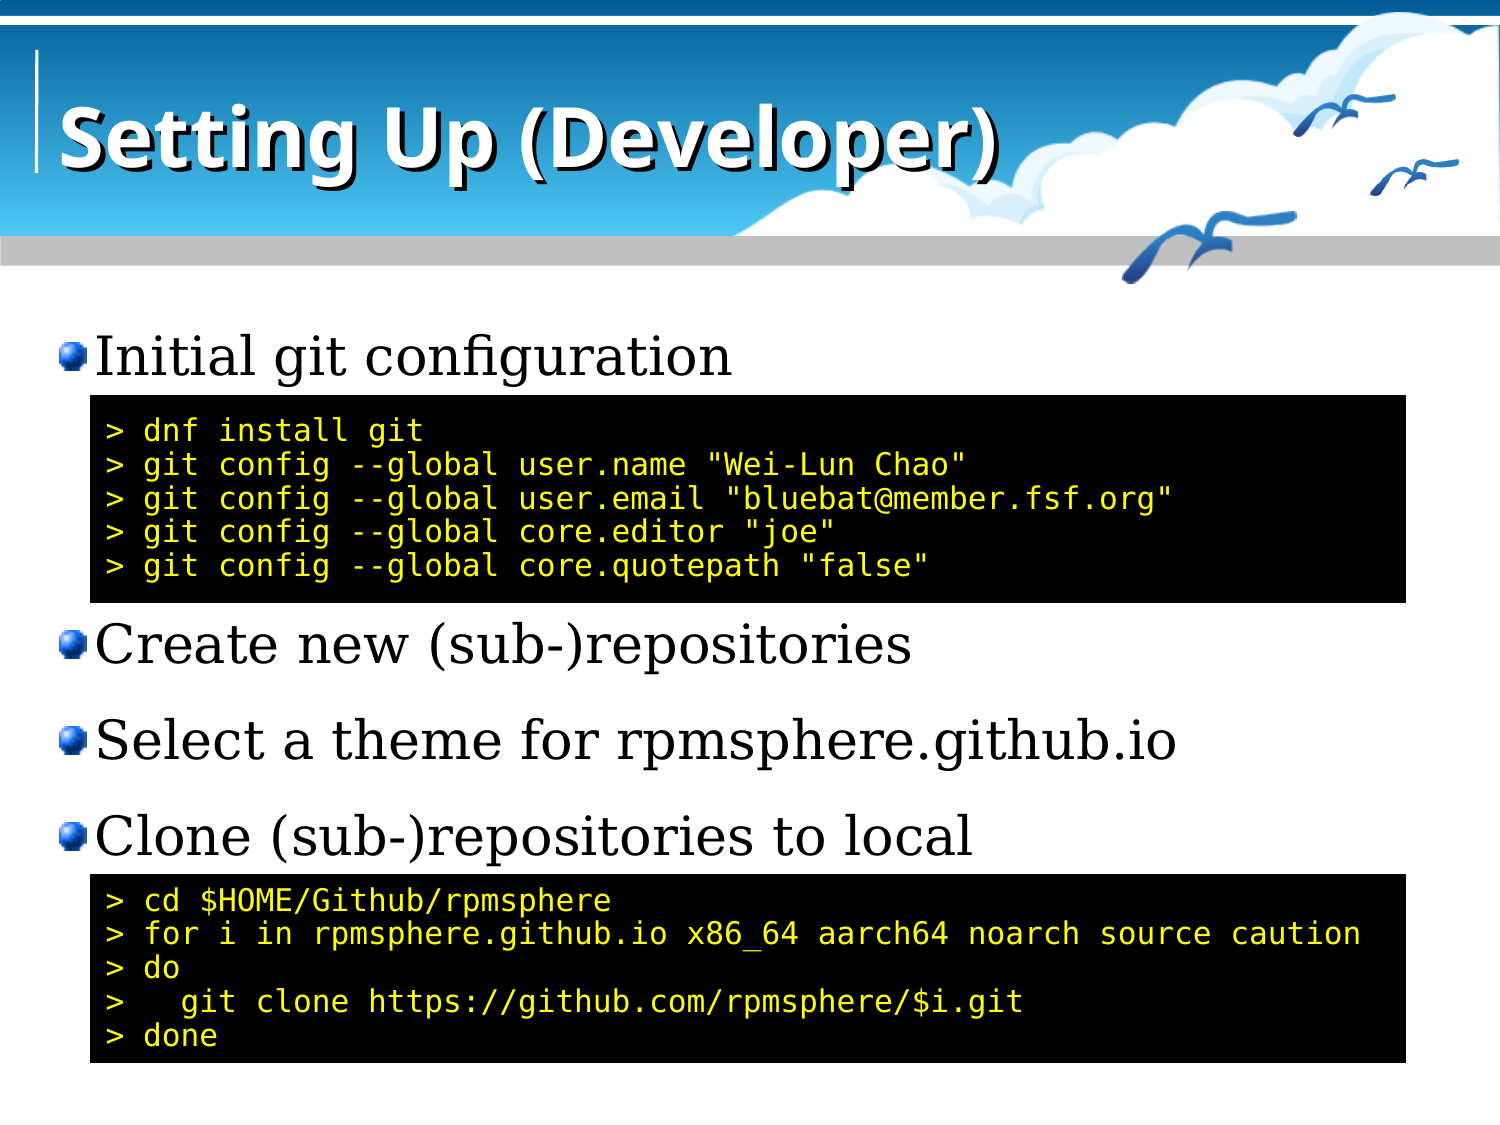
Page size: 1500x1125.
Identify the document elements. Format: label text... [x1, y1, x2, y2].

text_box > dnf install git > git config --global user.name "Wei-Lun Chao" > git config --global user.email "bluebat@member.fsf.org" > git config --global core.editor "joe" > git config --global core.quotepath "false" [90, 395, 1406, 603]
text_box > cd $HOME/Github/rpmsphere > for i in rpmsphere.github.io x86_64 aarch64 noarch source caution > do > git clone https://github.com/rpmsphere/$i.git > done [90, 874, 1406, 1063]
title Setting Up (Developer) [59, 86, 1465, 186]
picture [730, 12, 1500, 284]
list Initial git configuration Create new (sub-)repositories Select a theme for rpmsphere.github.io Clone (sub-)repositories to local [59, 324, 1447, 1105]
